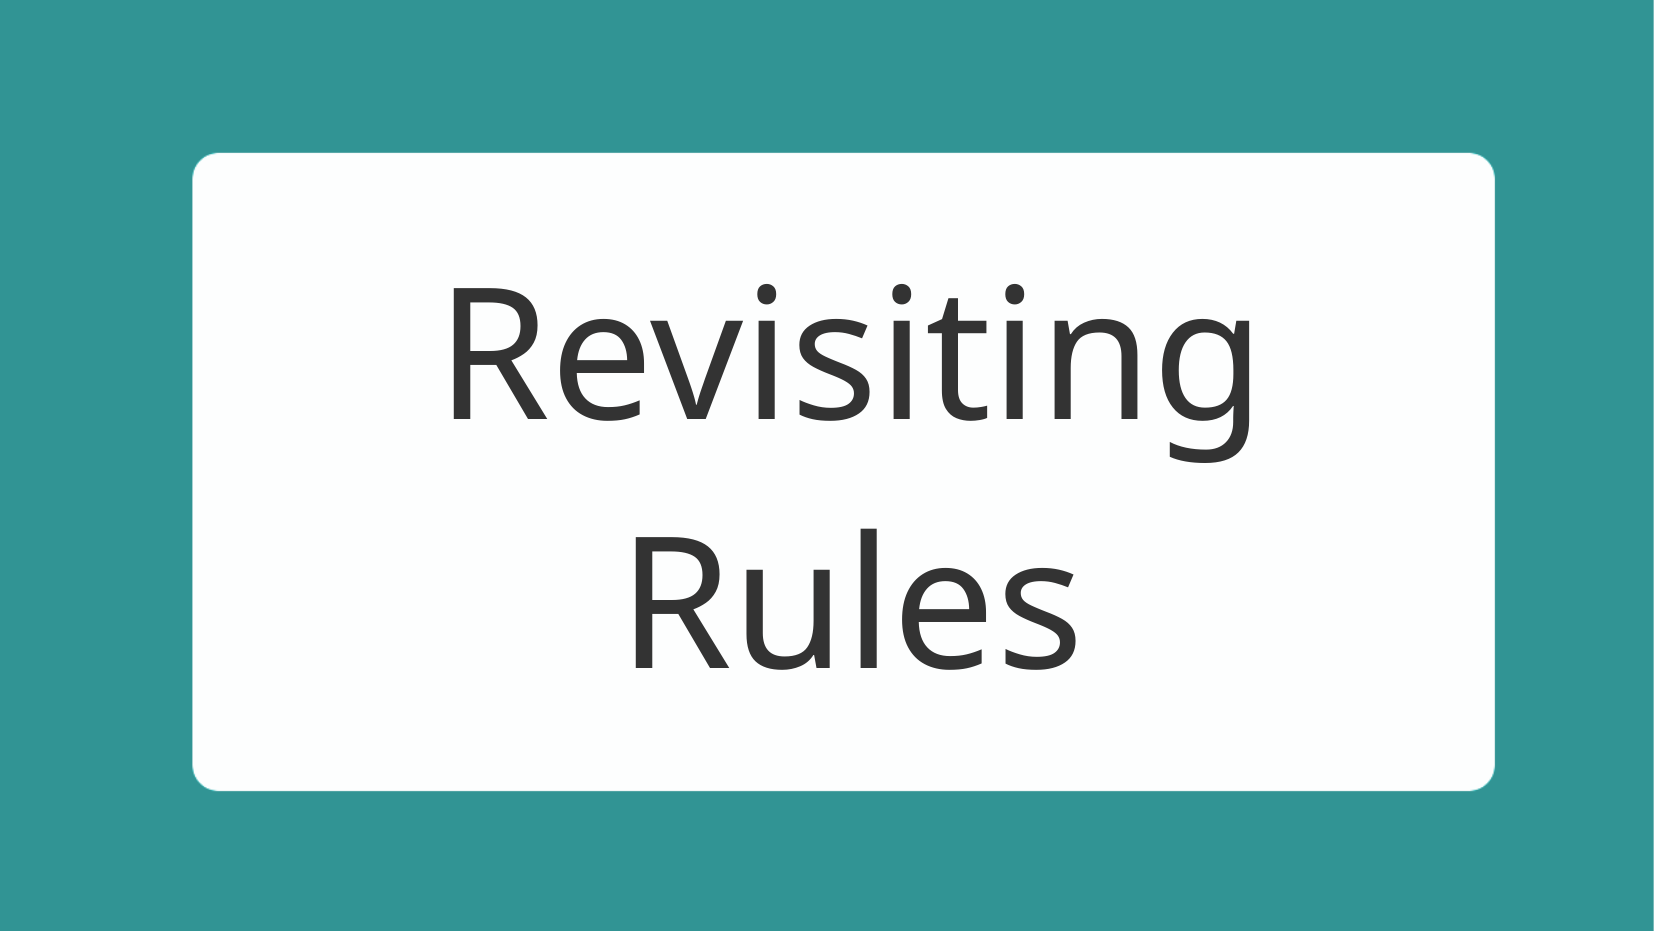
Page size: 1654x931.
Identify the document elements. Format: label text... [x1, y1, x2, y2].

picture [0, 0, 1654, 931]
title Revisiting Rules [226, 172, 1477, 773]
